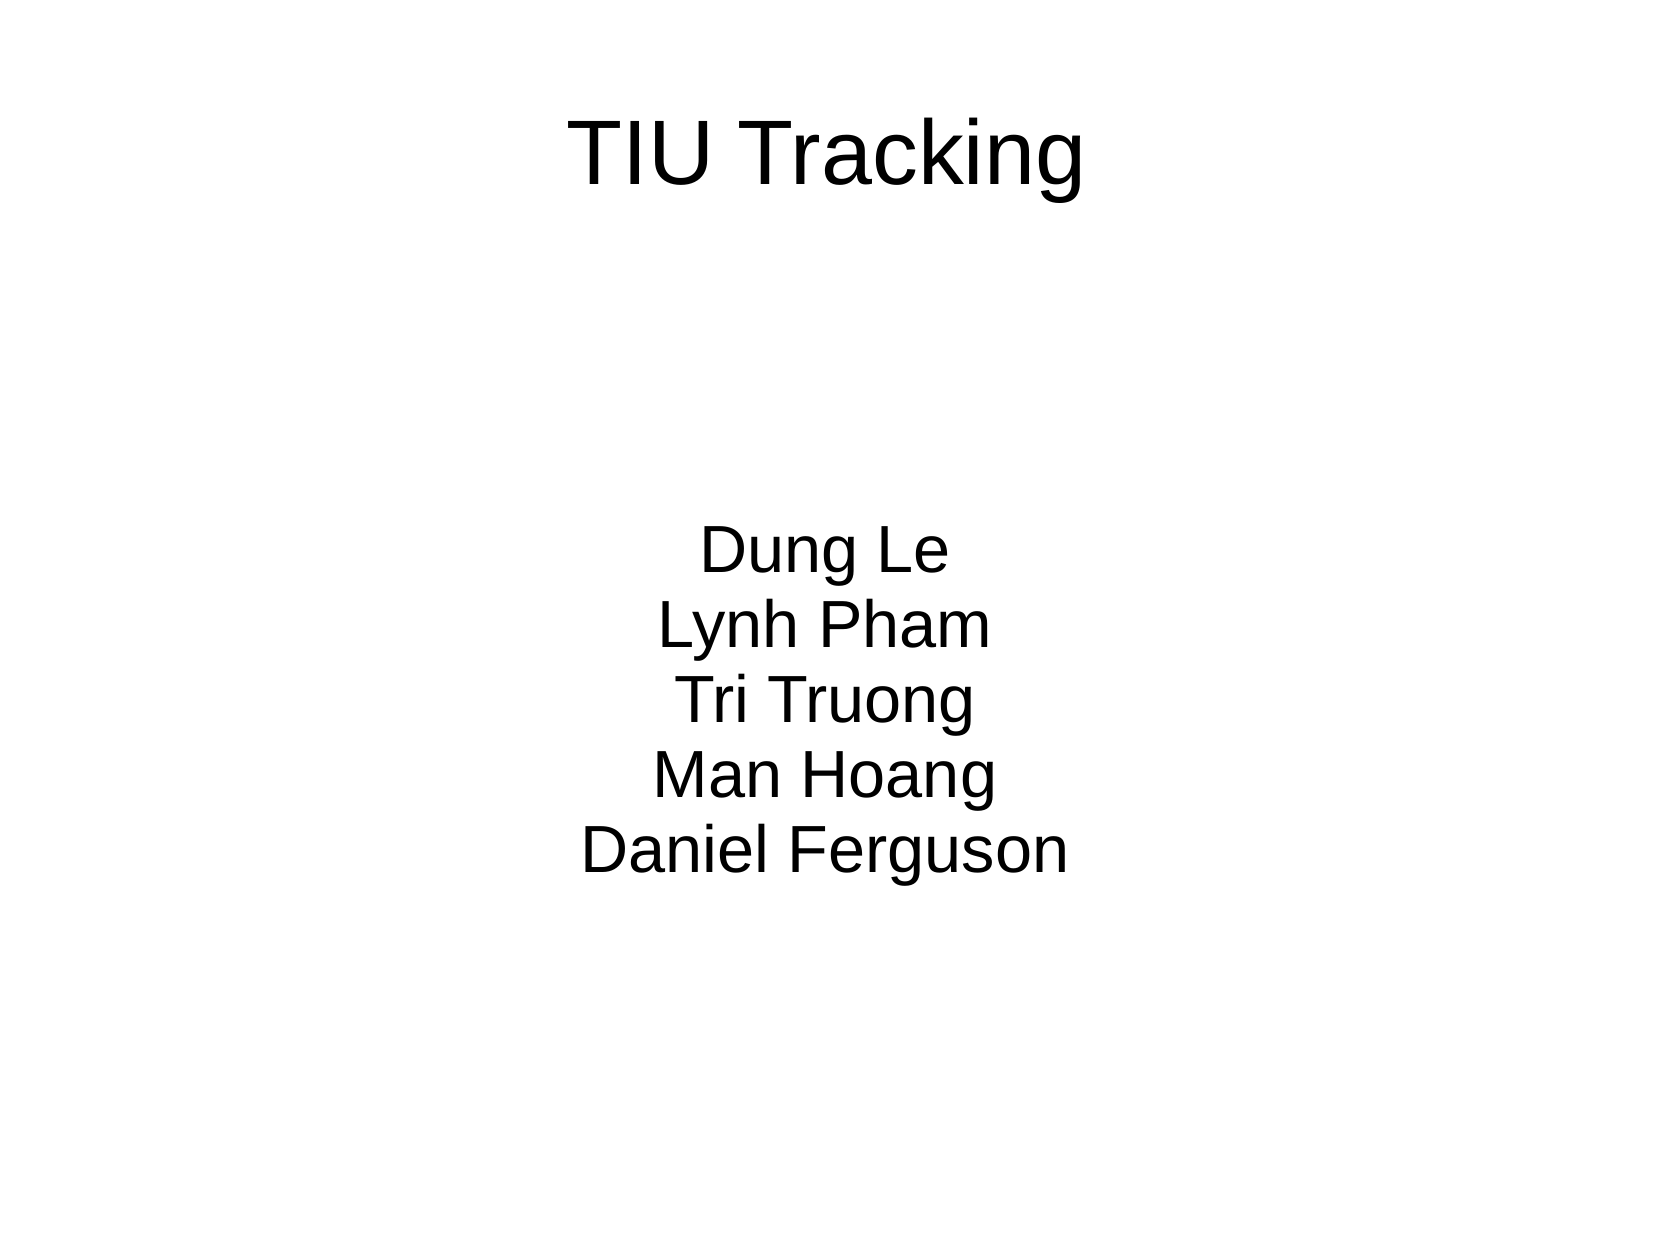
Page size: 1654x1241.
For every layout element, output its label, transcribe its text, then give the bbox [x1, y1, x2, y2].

title TIU Tracking [82, 49, 1571, 257]
subtitle Dung Le Lynh Pham Tri Truong Man Hoang Daniel Ferguson [300, 290, 1351, 1109]
